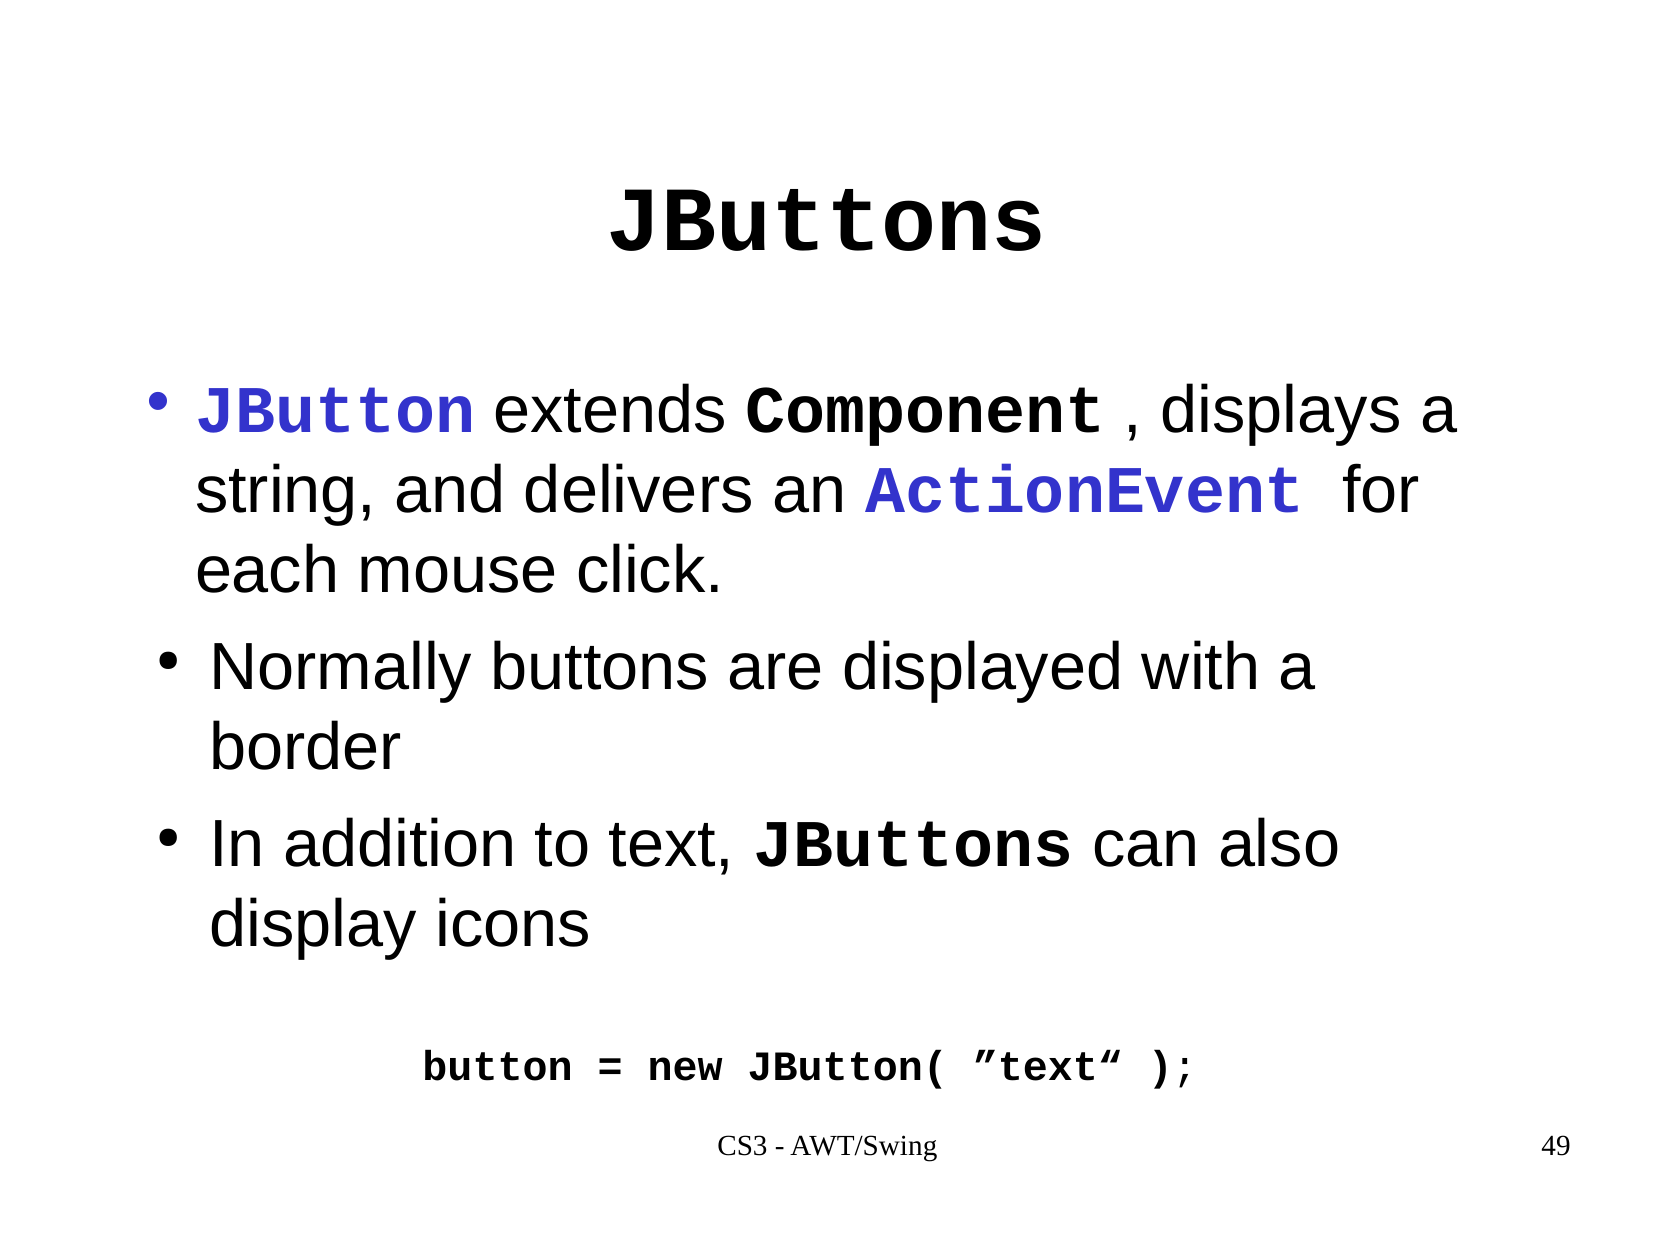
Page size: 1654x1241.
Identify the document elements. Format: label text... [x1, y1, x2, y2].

title JButtons [124, 110, 1530, 317]
list JButton extends Component , displays a string, and delivers an ActionEvent for each mouse click. Normally buttons are displayed with a border In addition to text, JButtons can also display icons [124, 358, 1530, 1103]
text_box button = new JButton( ”text“ ); [407, 1030, 1213, 1097]
